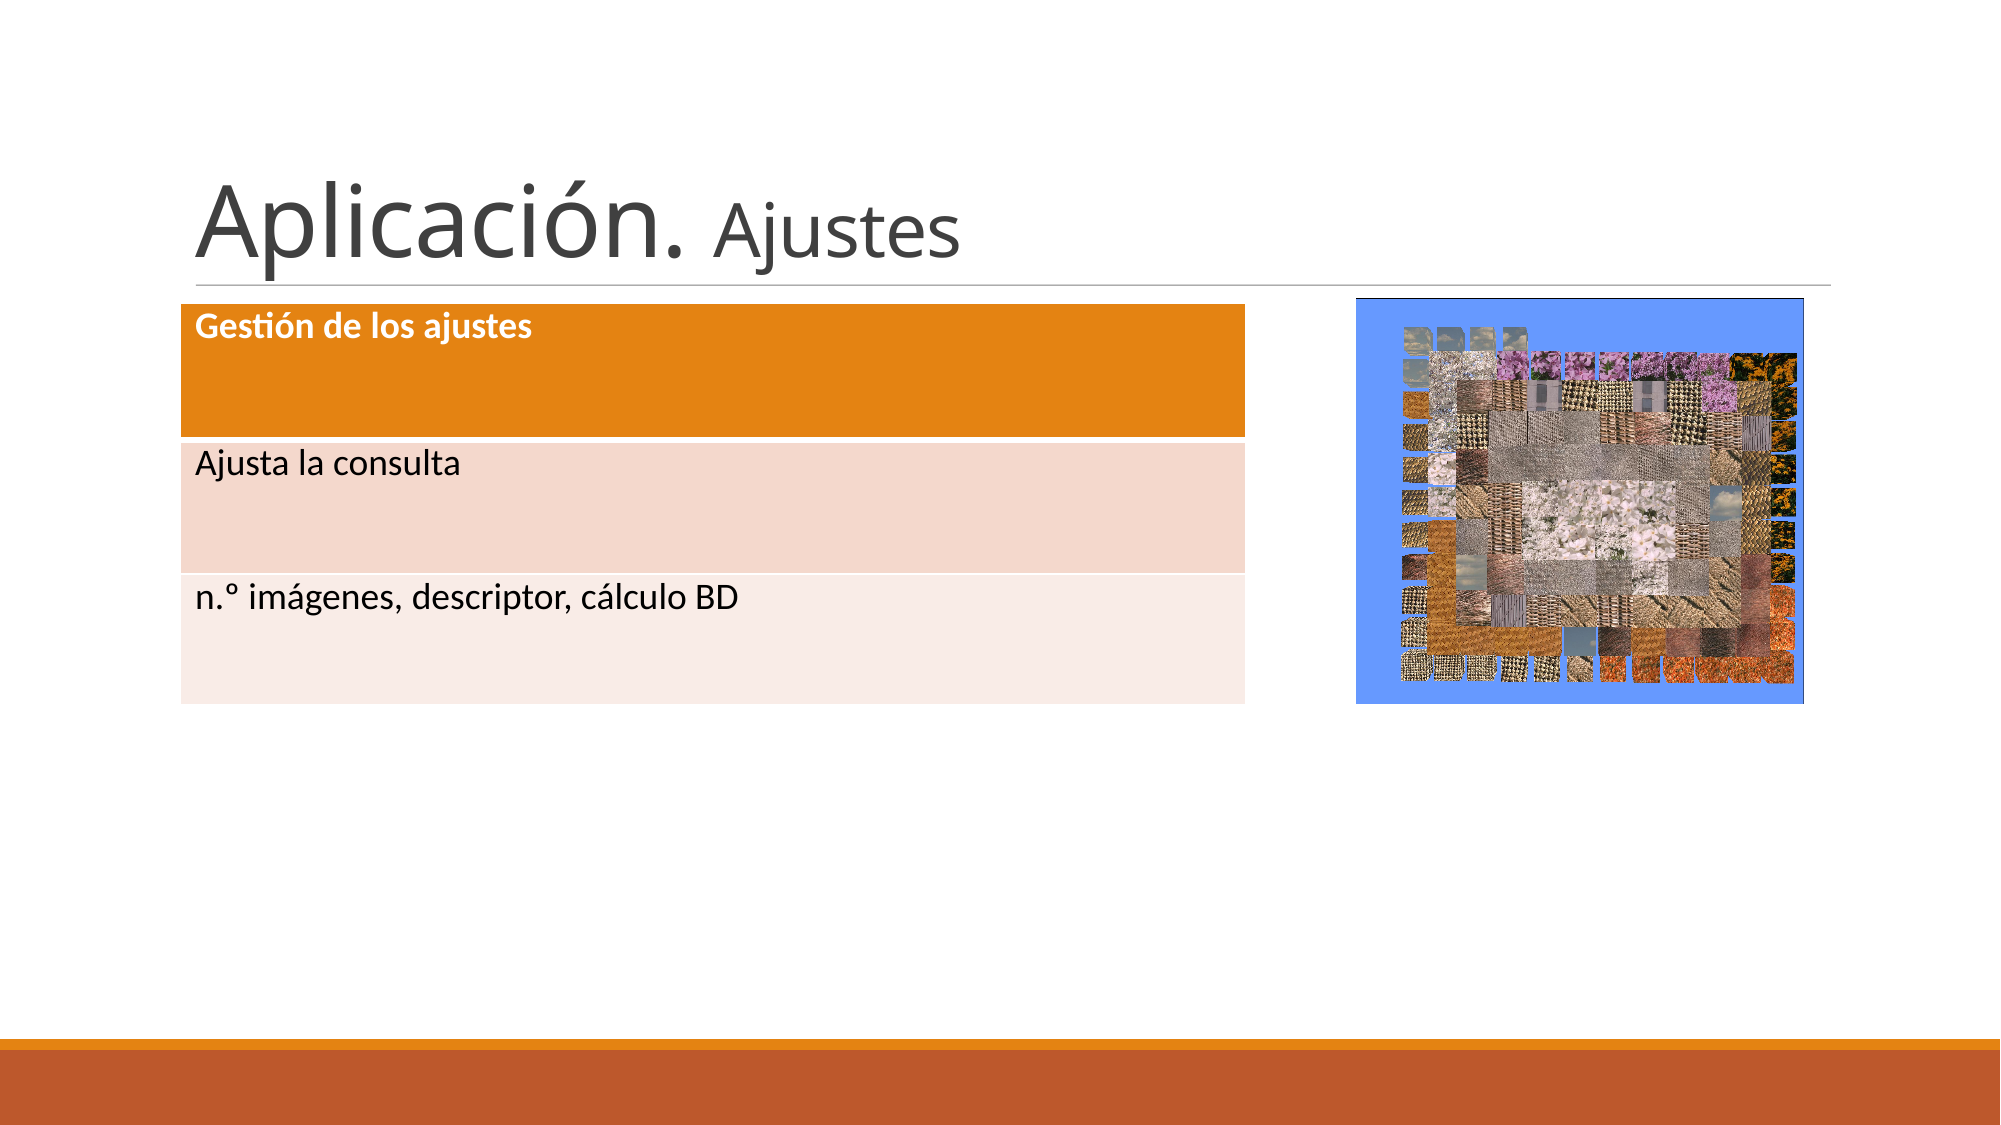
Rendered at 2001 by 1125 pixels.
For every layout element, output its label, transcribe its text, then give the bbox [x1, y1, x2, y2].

picture [1356, 298, 1804, 704]
table_header Gestión de los ajustes [181, 304, 1245, 437]
title Aplicación. Ajustes [180, 47, 1830, 285]
table_cell n.º imágenes, descriptor, cálculo BD [181, 575, 1245, 704]
table_cell Ajusta la consulta [181, 443, 1245, 573]
